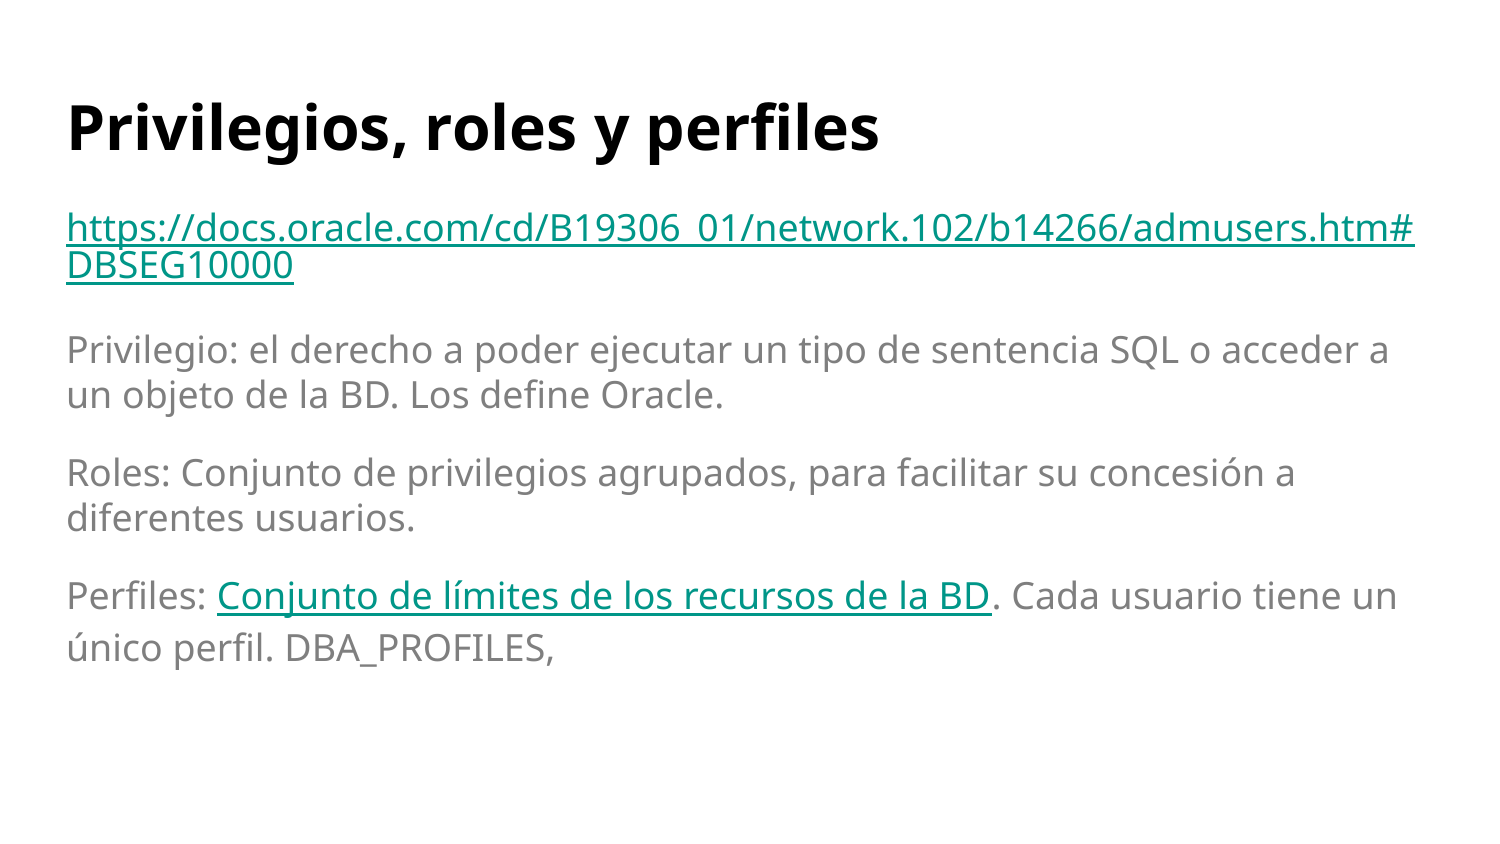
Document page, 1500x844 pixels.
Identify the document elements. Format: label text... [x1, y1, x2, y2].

list https://docs.oracle.com/cd/B19306_01/network.102/b14266/admusers.htm#DBSEG10000 Privilegio: el derecho a poder ejecutar un tipo de sentencia SQL o acceder a un objeto de la BD. Los define Oracle. Roles: Conjunto de privilegios agrupados, para facilitar su concesión a diferentes usuarios. Perfiles: Conjunto de límites de los recursos de la BD. Cada usuario tiene un único perfil. DBA_PROFILES, [51, 189, 1449, 750]
title Privilegios, roles y perfiles [51, 72, 1449, 176]
